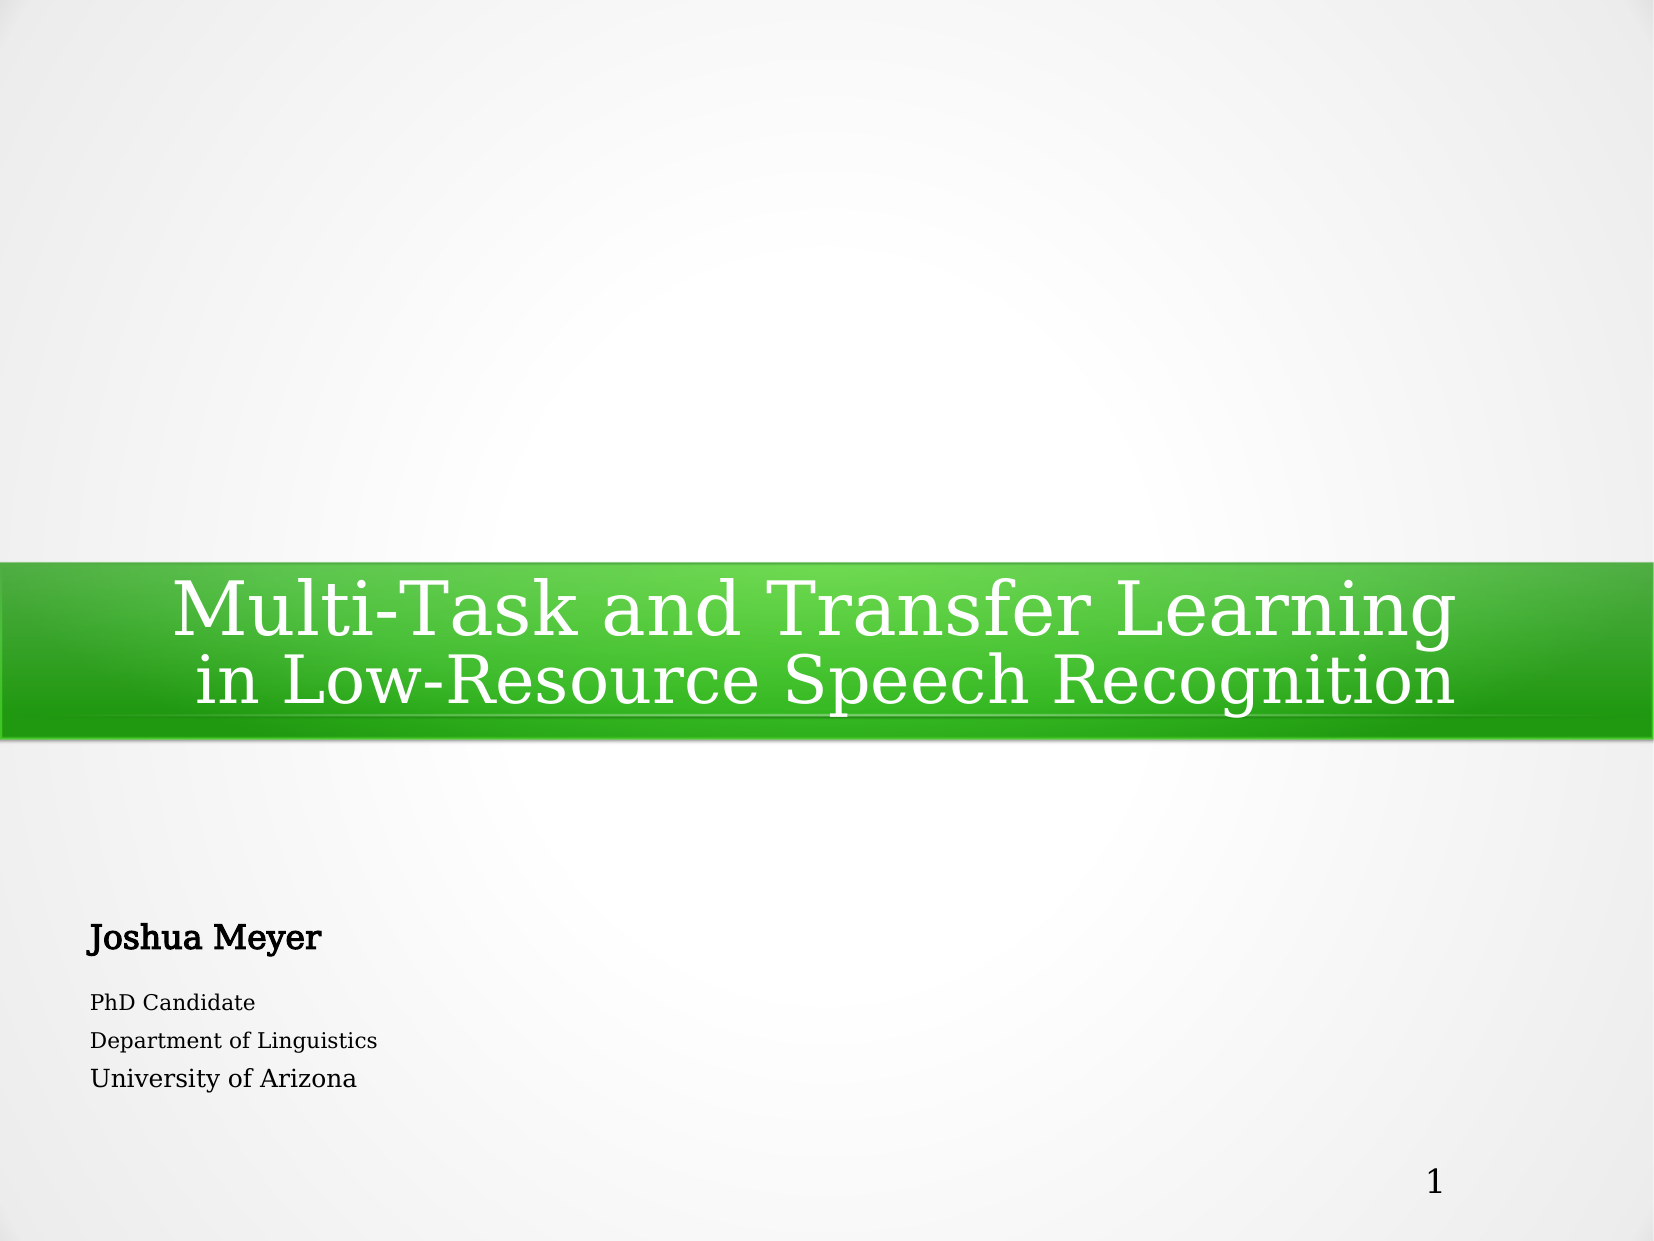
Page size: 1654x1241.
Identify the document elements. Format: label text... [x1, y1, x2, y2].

title Multi-Task and Transfer Learning in Low-Resource Speech Recognition [82, 575, 1571, 718]
picture [0, 0, 1654, 1241]
text_box Joshua Meyer PhD Candidate Department of Linguistics University of Arizona [75, 915, 1246, 1126]
